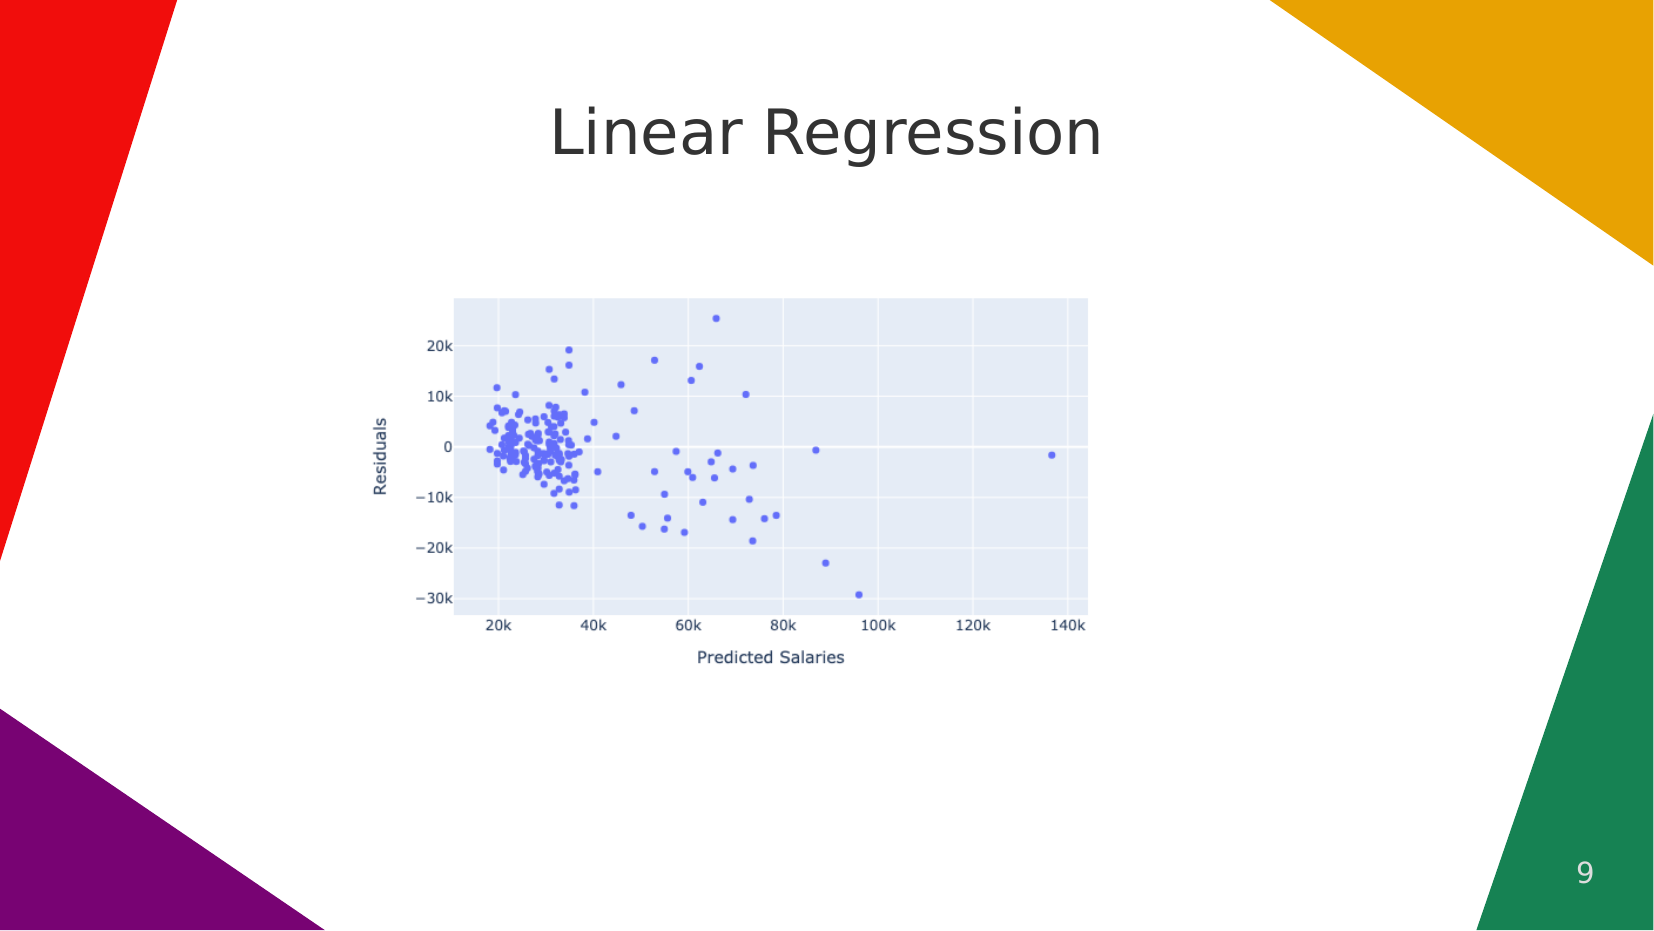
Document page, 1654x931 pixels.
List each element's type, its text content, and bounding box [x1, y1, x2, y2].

title Linear Regression [118, 59, 1536, 207]
picture [360, 181, 1182, 709]
